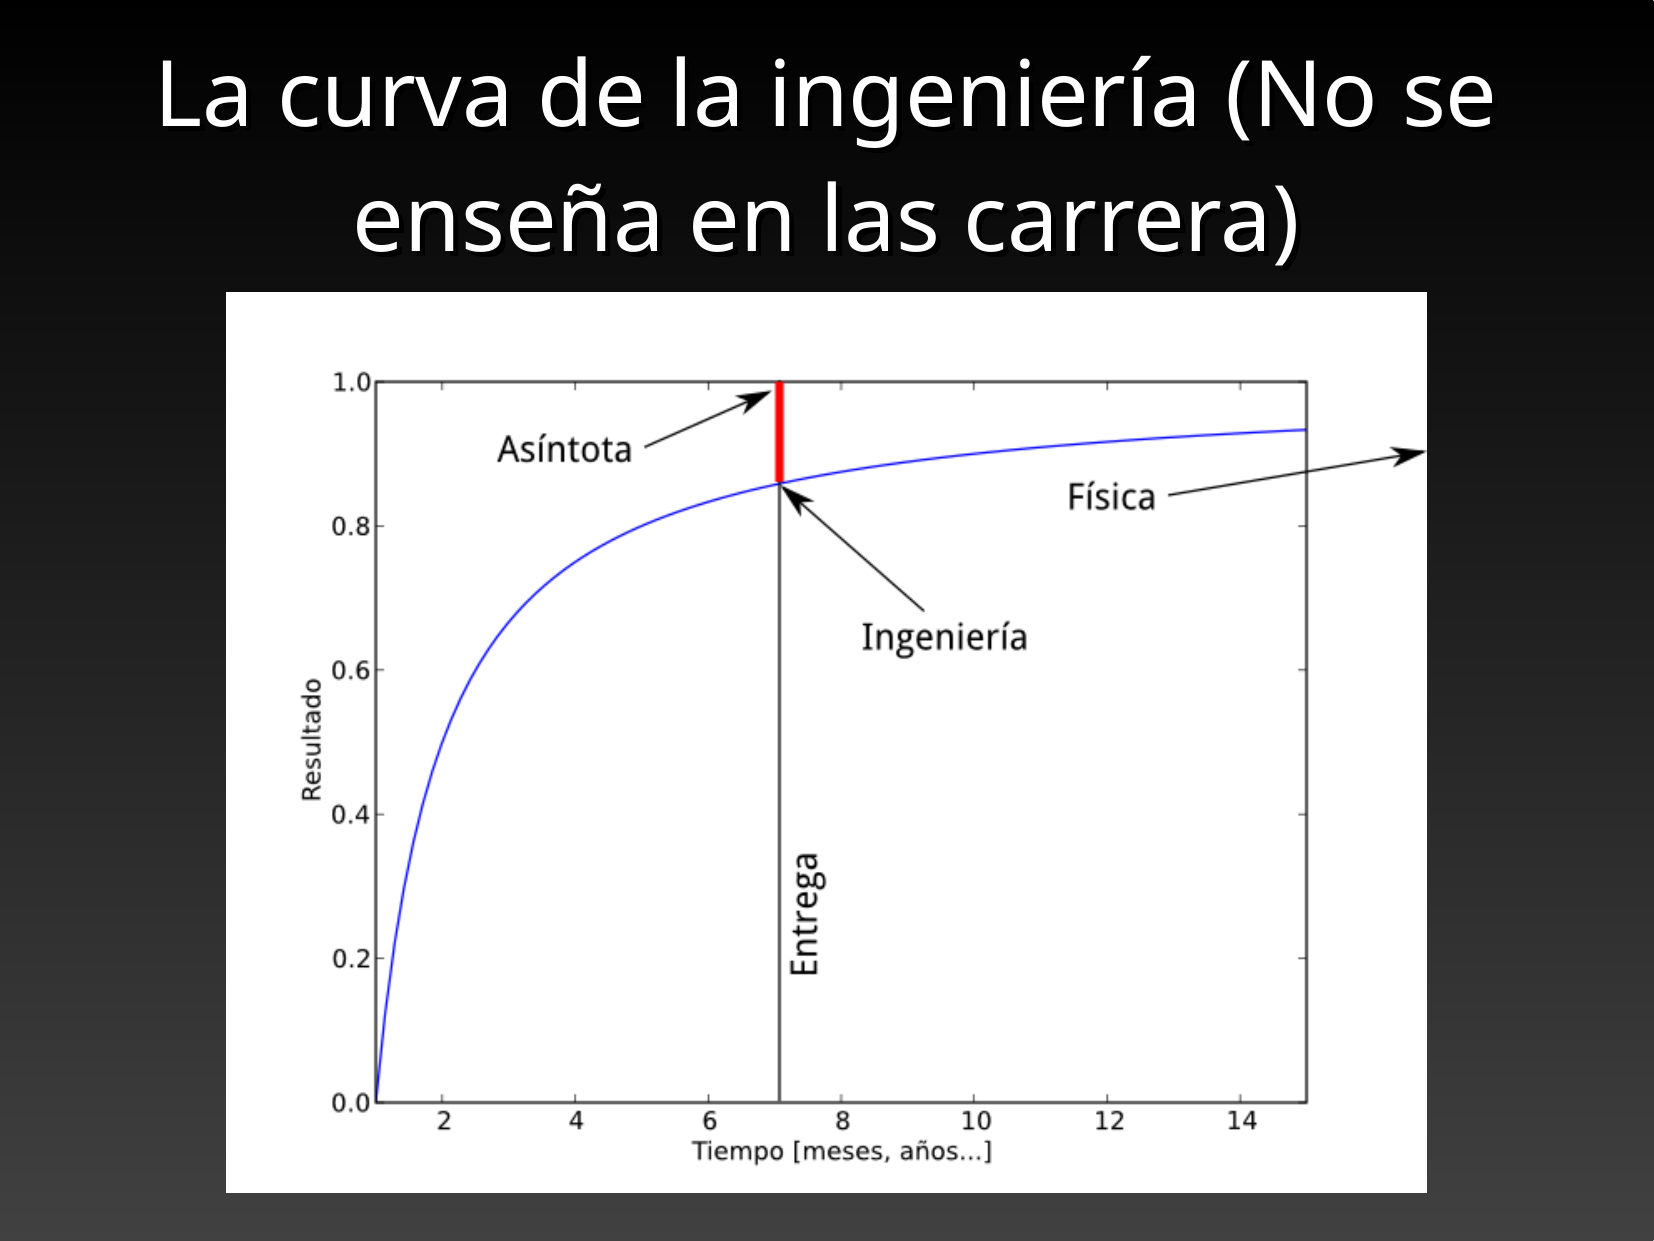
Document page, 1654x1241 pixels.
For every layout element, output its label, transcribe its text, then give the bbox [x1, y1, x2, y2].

title La curva de la ingeniería (No se enseña en las carrera) [82, 45, 1571, 261]
picture [226, 292, 1427, 1193]
